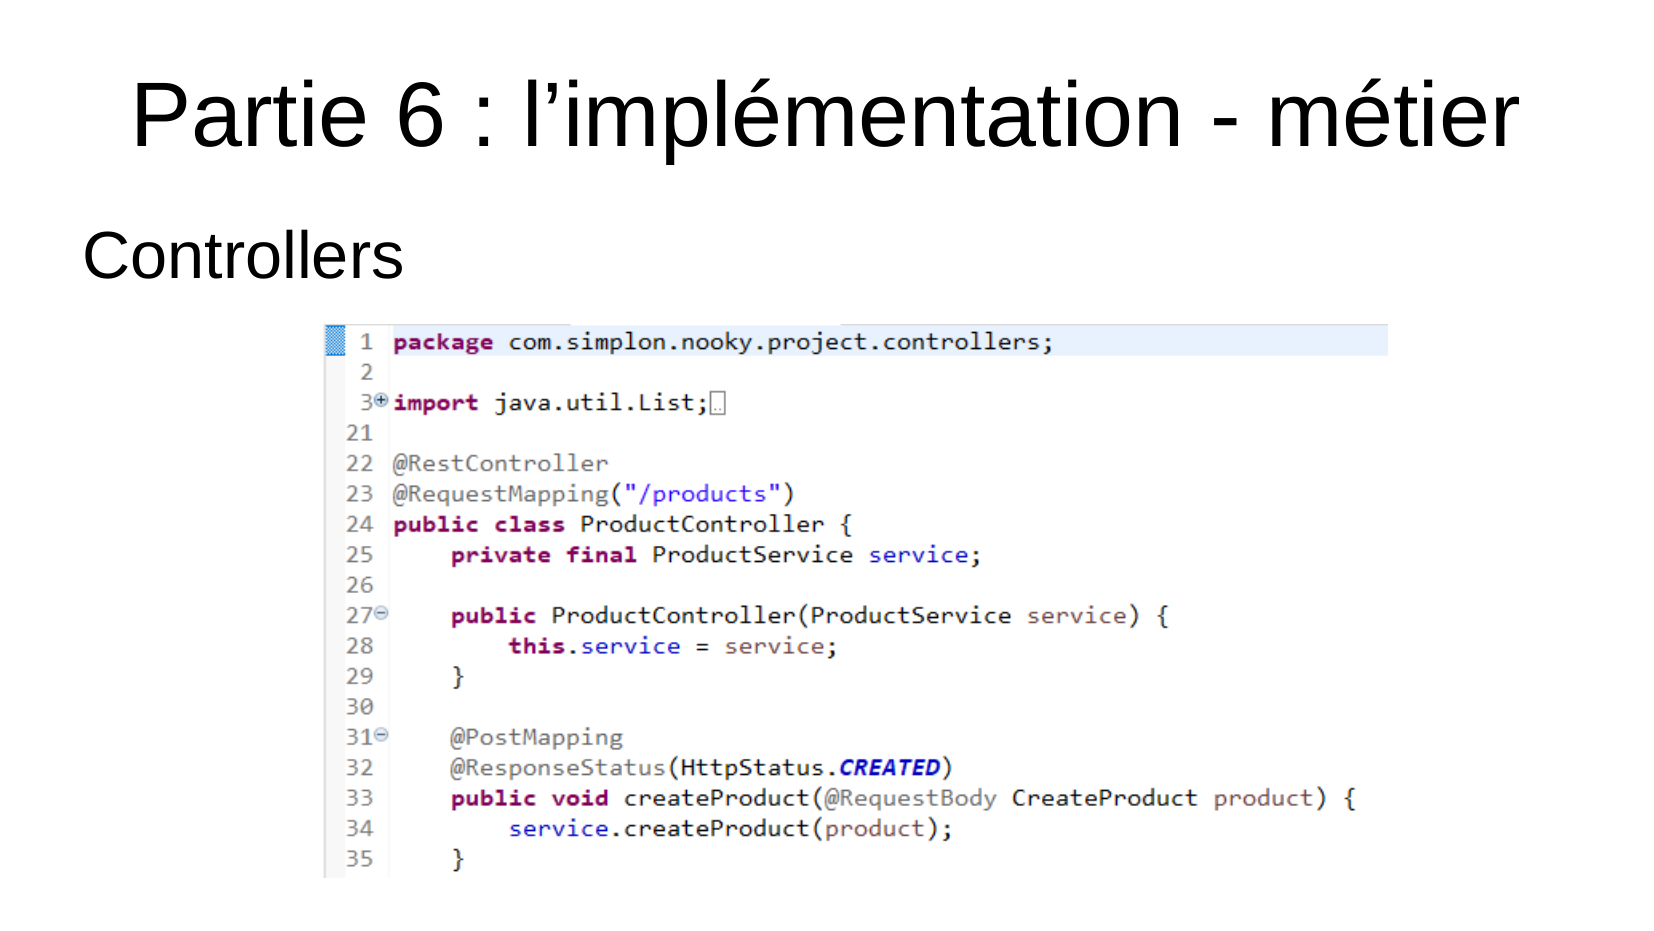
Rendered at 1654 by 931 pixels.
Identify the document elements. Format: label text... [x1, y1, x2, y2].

picture [323, 324, 1388, 878]
list Controllers [82, 217, 1571, 758]
title Partie 6 : l’implémentation - métier [82, 37, 1571, 193]
